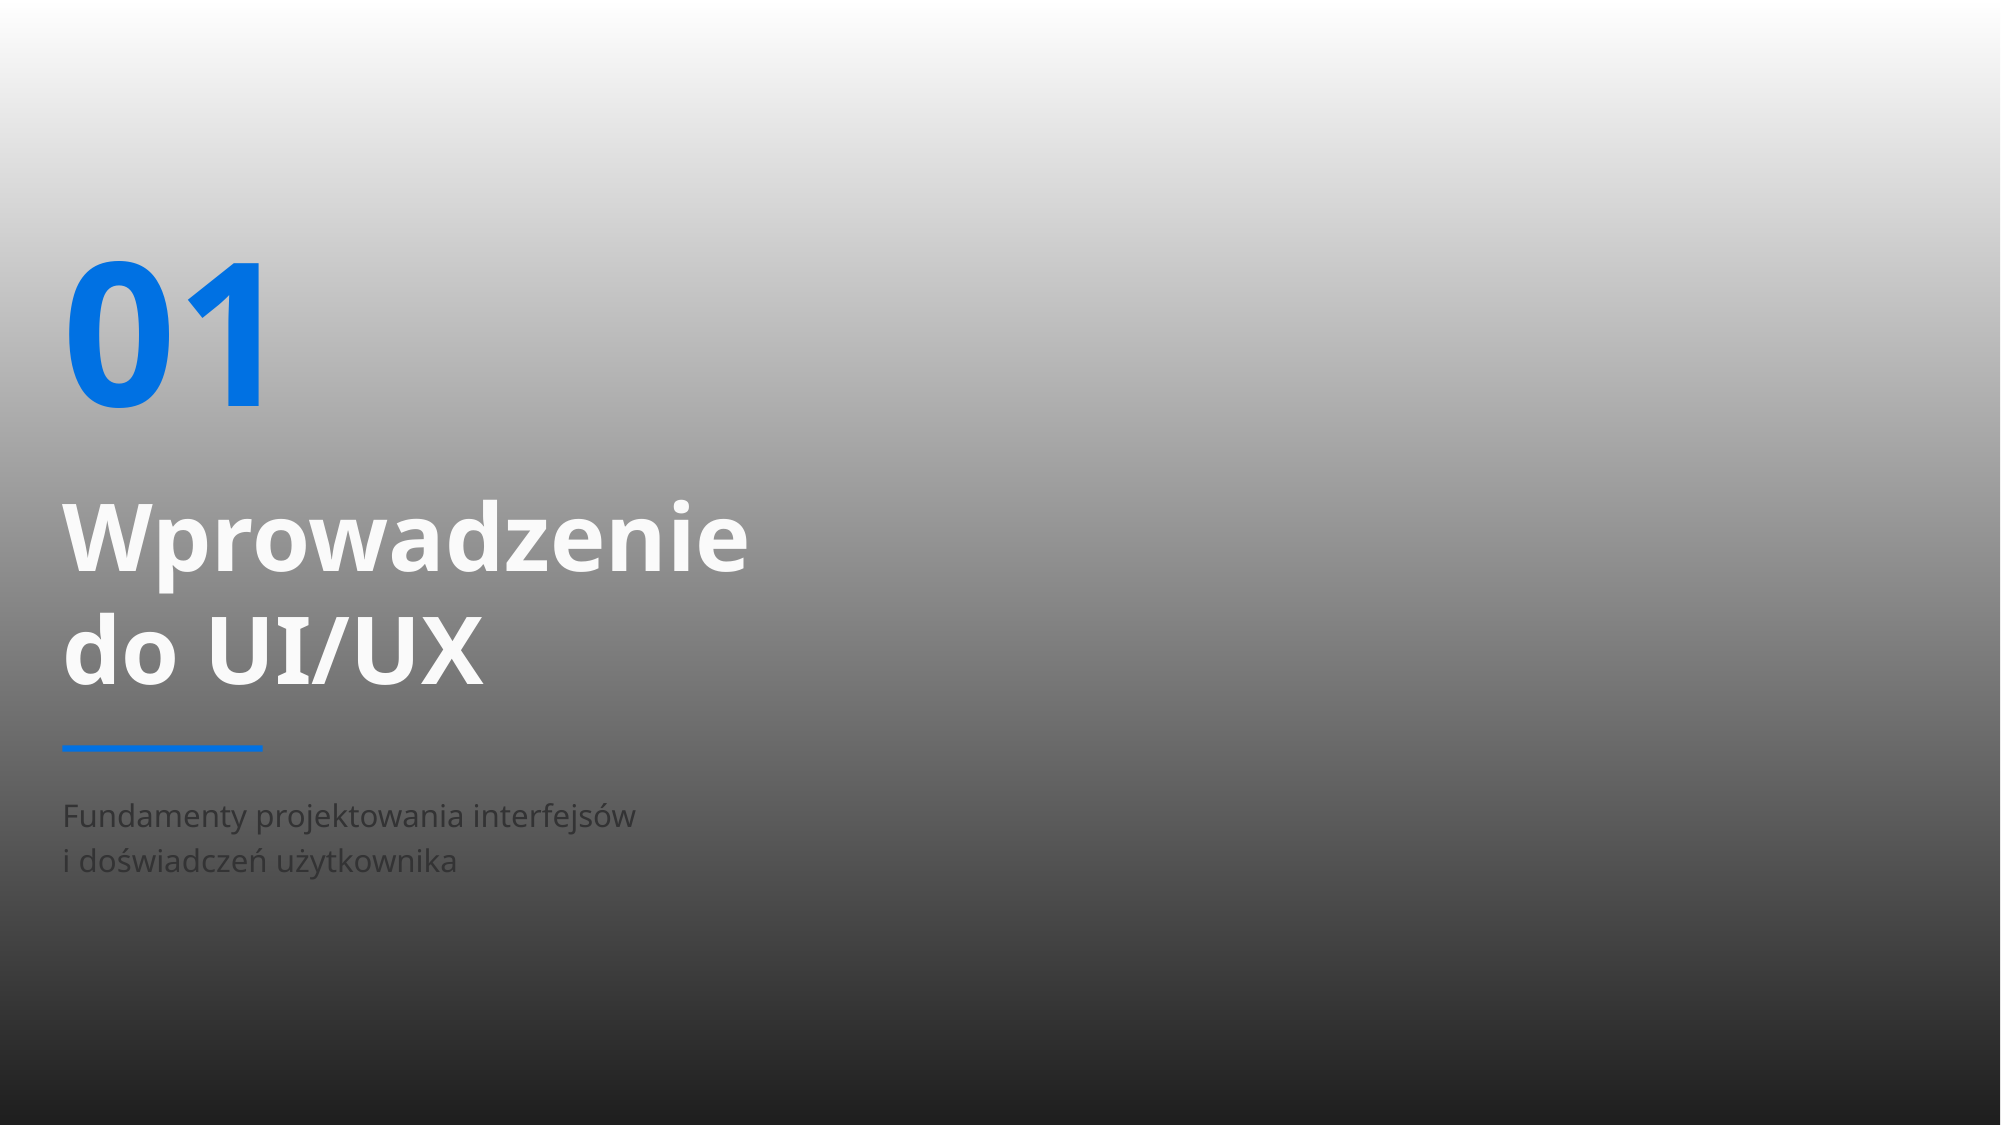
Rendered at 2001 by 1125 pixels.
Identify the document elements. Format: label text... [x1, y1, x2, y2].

text_box [0, 0, 2000, 1125]
text_box Fundamenty projektowania interfejsów i doświadczeń użytkownika [62, 789, 978, 877]
text_box 01 [62, 248, 2000, 448]
text_box Wprowadzenie do UI/UX [62, 473, 1984, 708]
